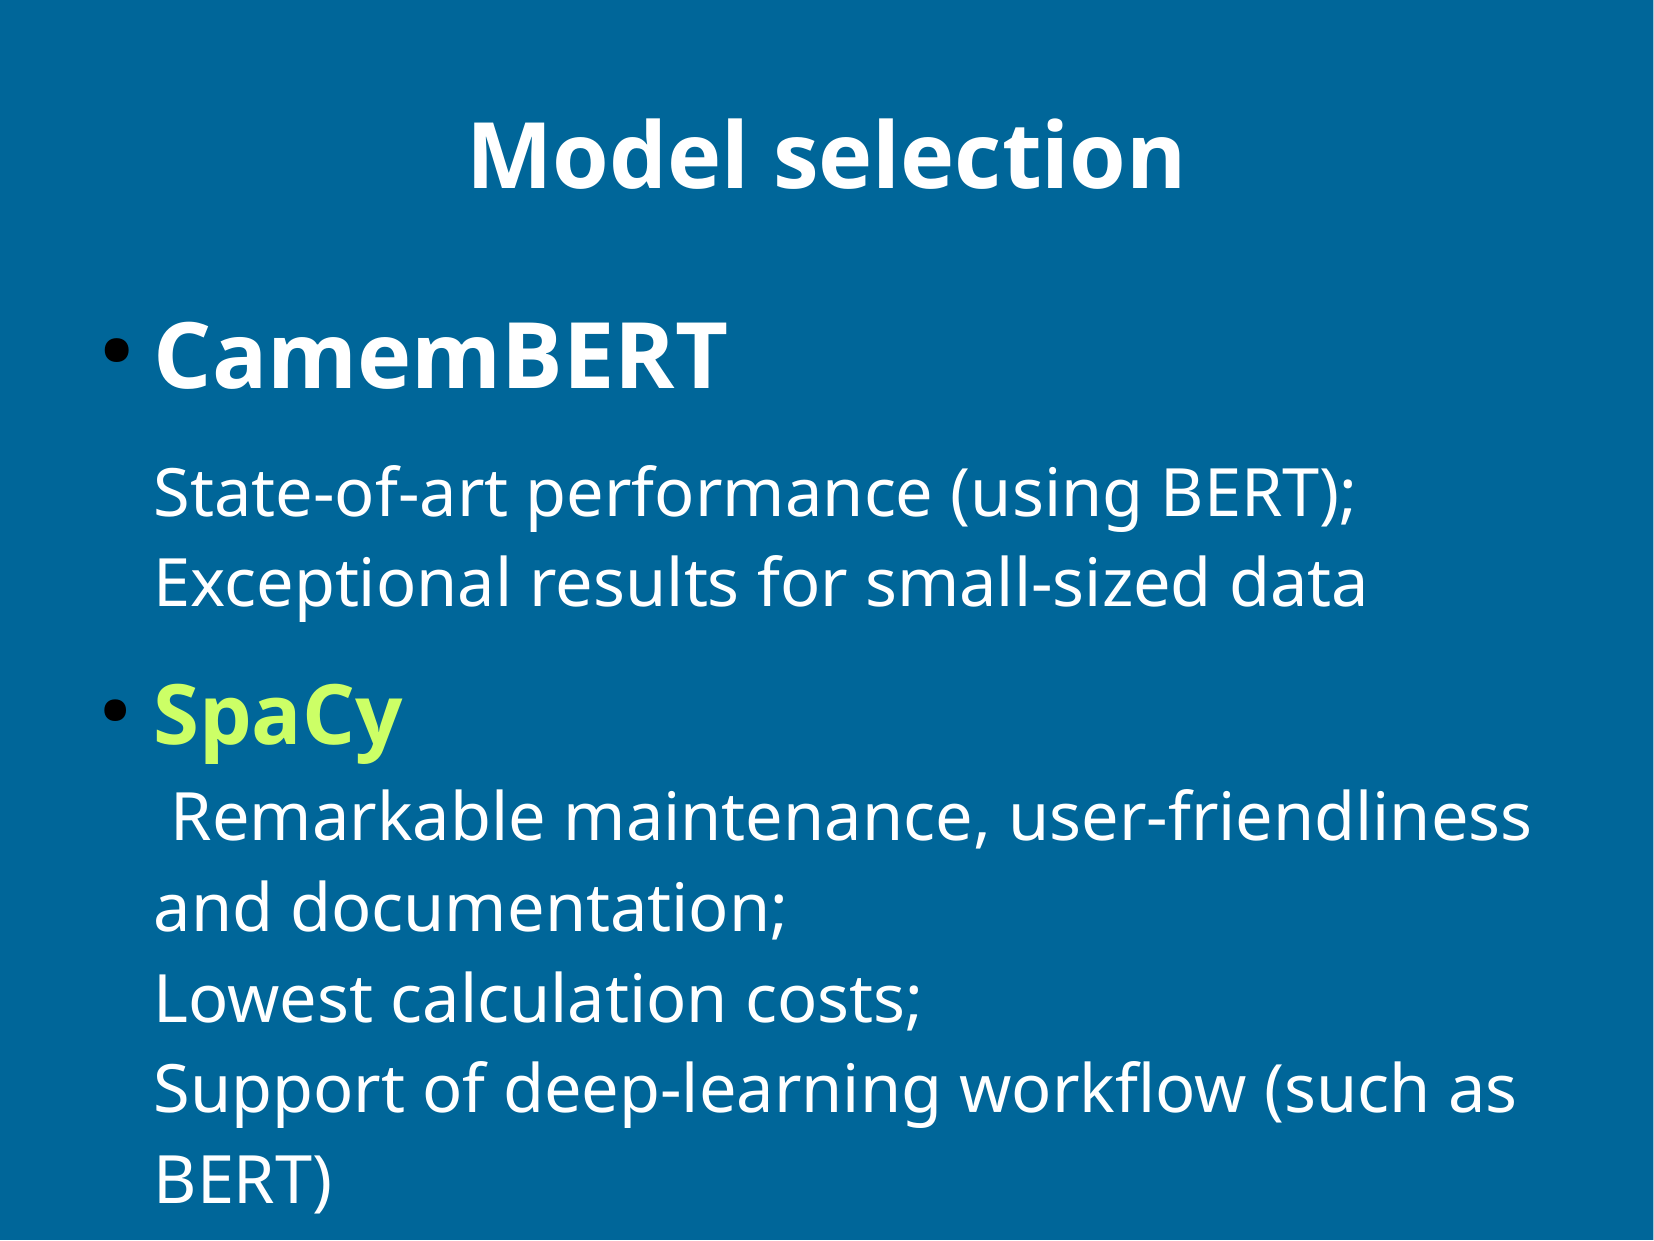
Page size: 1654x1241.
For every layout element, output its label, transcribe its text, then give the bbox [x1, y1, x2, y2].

list CamemBERT State-of-art performance (using BERT); Exceptional results for small-sized data SpaCy Remarkable maintenance, user-friendliness and documentation; Lowest calculation costs; Support of deep-learning workflow (such as BERT) [82, 290, 1571, 1241]
title Model selection [82, 49, 1571, 257]
